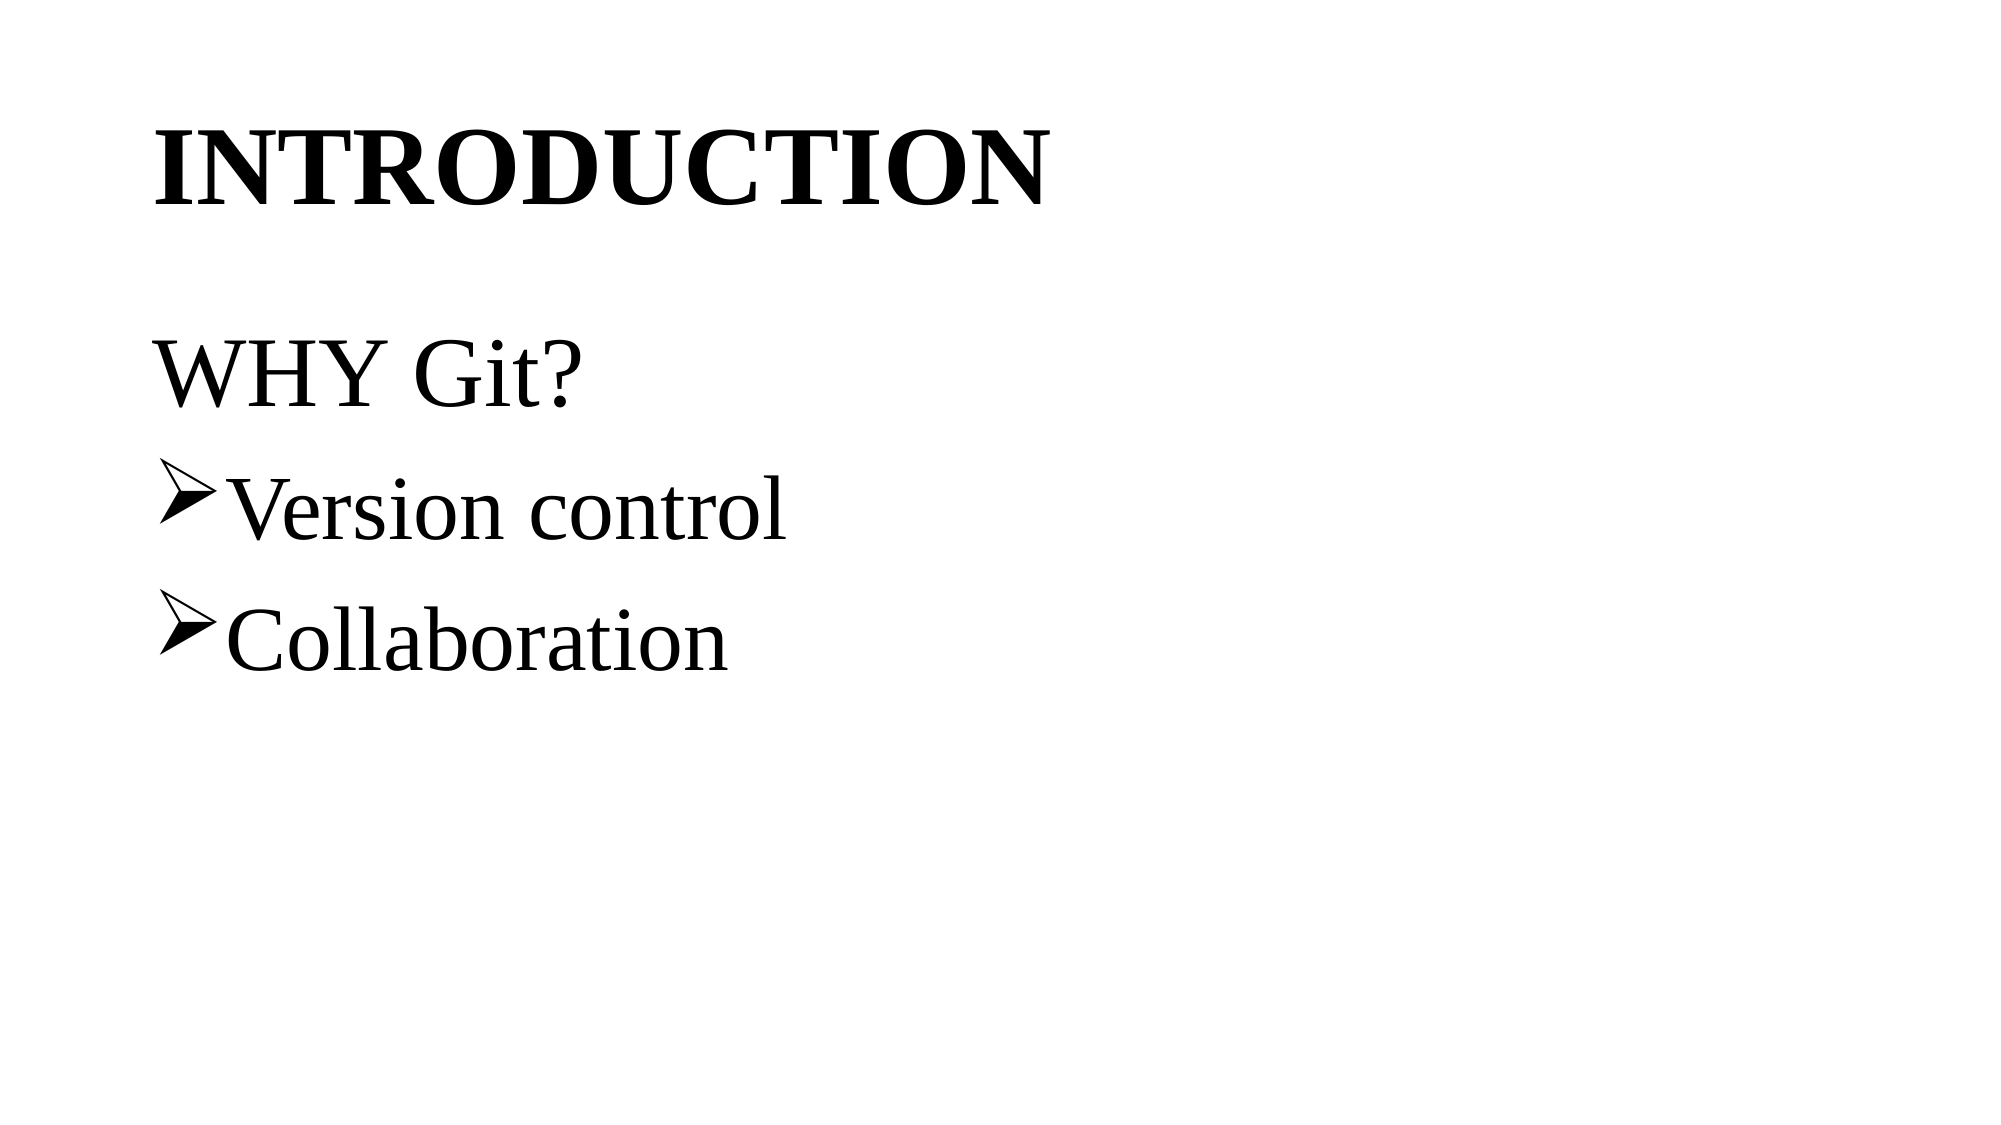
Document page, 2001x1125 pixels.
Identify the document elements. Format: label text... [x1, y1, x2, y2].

list WHY Git? Version control Collaboration [137, 299, 1863, 1014]
title INTRODUCTION [137, 59, 1863, 278]
